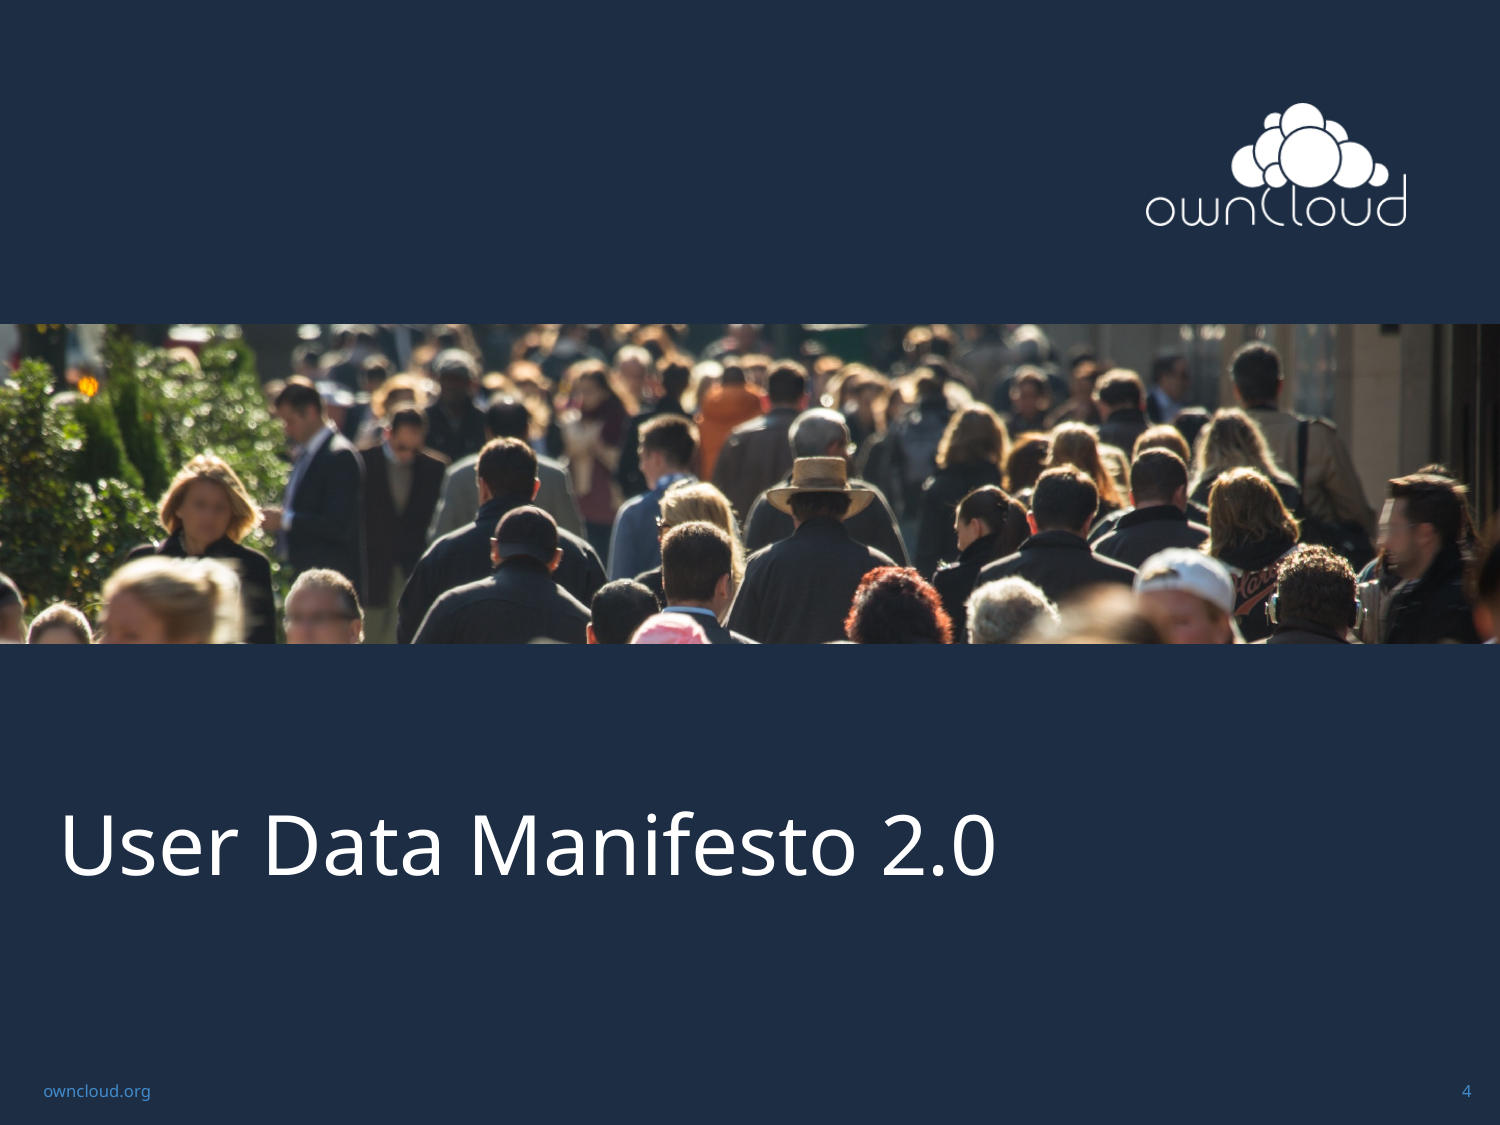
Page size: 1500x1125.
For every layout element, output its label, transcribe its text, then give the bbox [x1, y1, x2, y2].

picture [1146, 103, 1406, 226]
picture [0, 324, 1500, 644]
title User Data Manifesto 2.0 [58, 754, 1427, 942]
